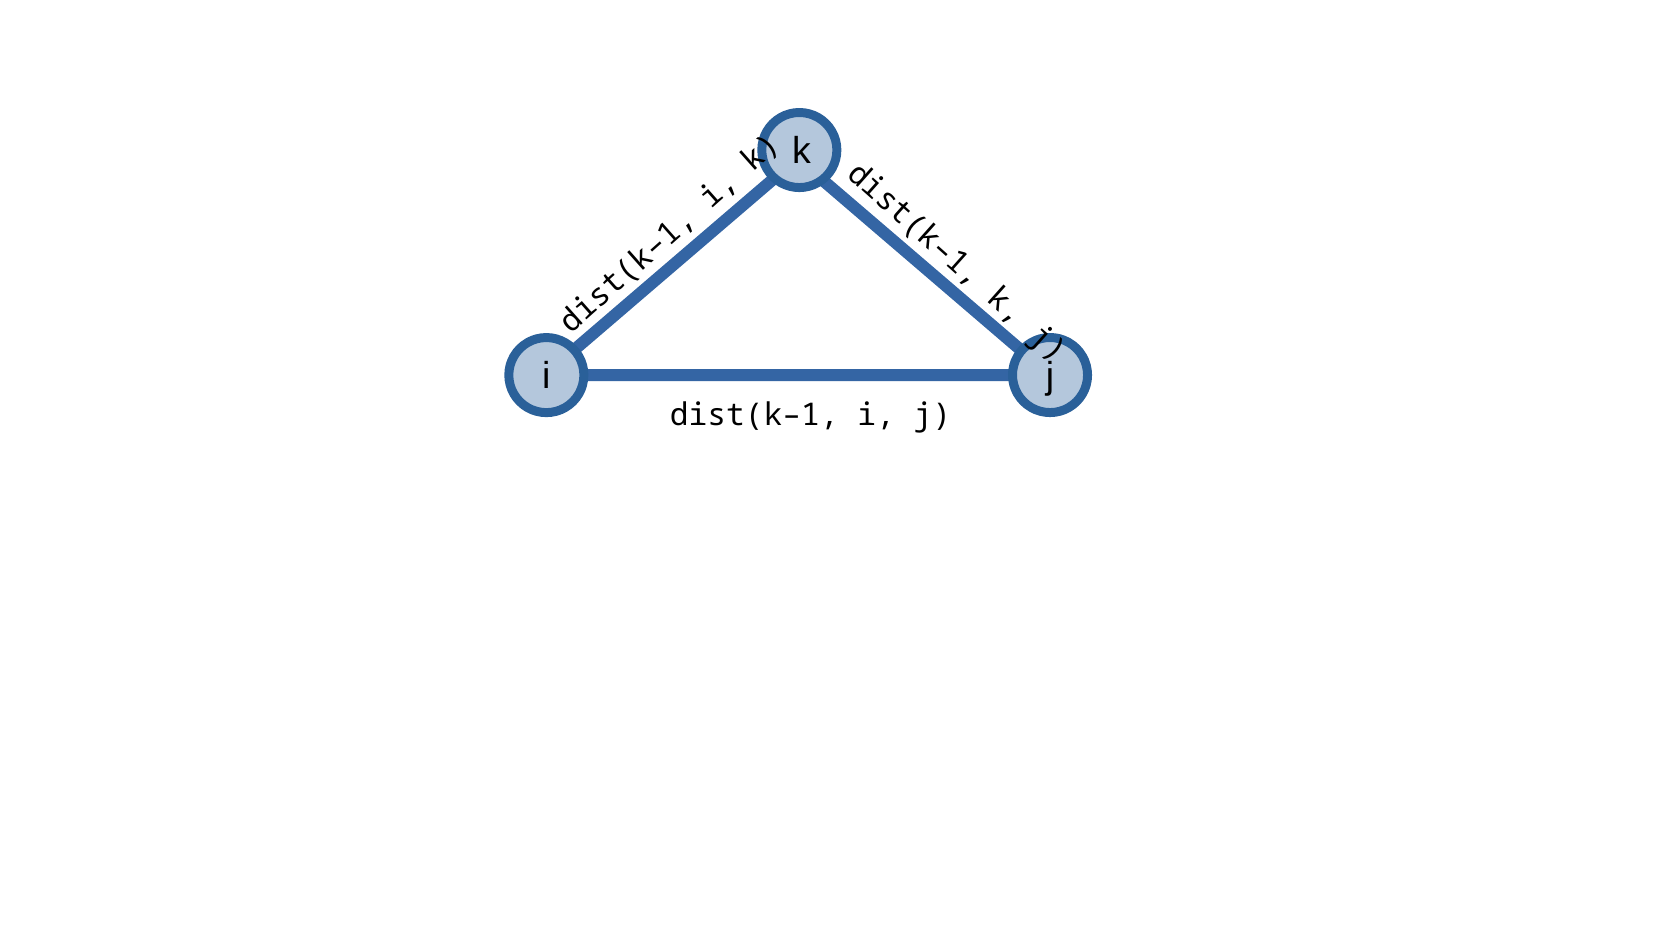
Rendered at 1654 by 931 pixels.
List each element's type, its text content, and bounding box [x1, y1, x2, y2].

text_box k [763, 112, 837, 188]
text_box dist(k–1, k, j) [828, 136, 1077, 365]
text_box i [508, 337, 584, 413]
text_box j [1012, 340, 1088, 413]
text_box dist(k–1, i, j) [655, 384, 943, 435]
text_box dist(k–1, i, k) [532, 122, 781, 351]
